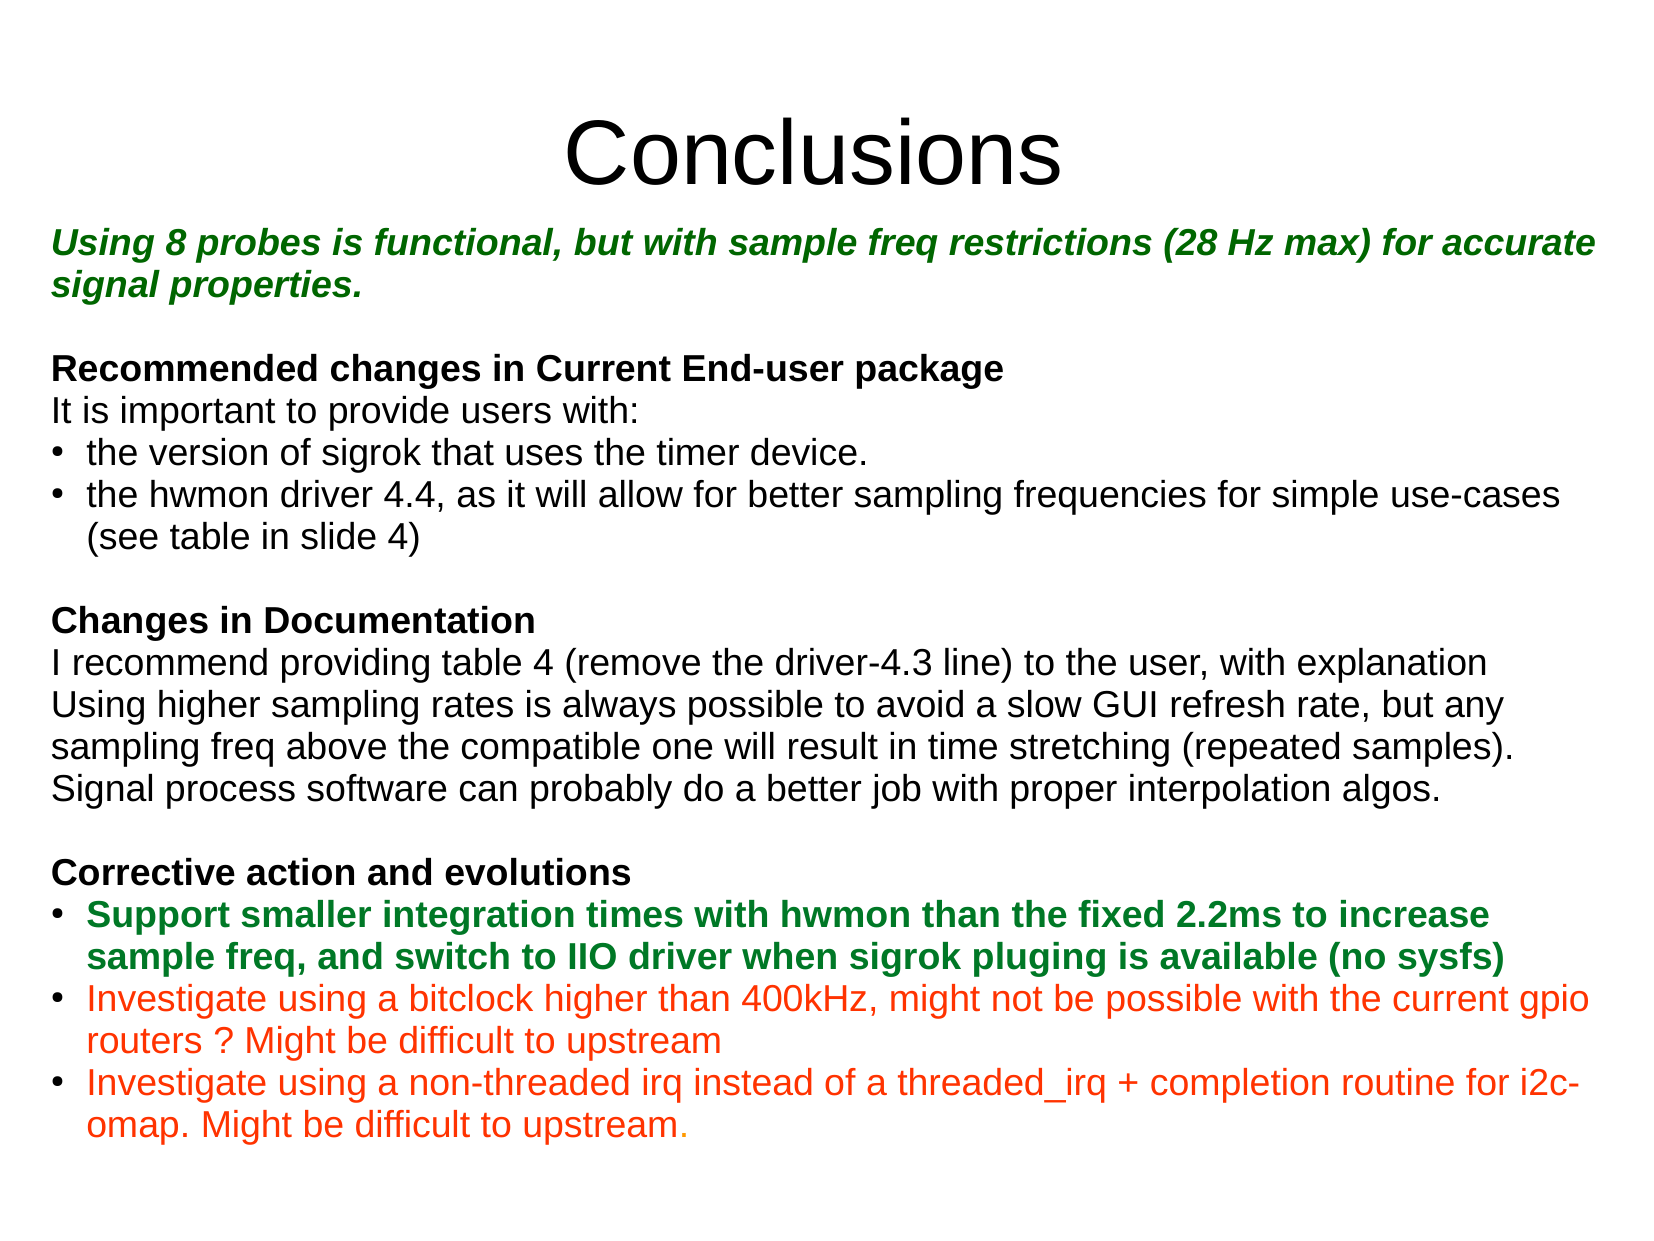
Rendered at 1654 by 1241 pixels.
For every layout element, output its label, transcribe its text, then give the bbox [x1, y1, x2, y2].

text_box Using 8 probes is functional, but with sample freq restrictions (28 Hz max) for accurate signal properties. Recommended changes in Current End-user package It is important to provide users with: the version of sigrok that uses the timer device. the hwmon driver 4.4, as it will allow for better sampling frequencies for simple use-cases (see table in slide 4) Changes in Documentation I recommend providing table 4 (remove the driver-4.3 line) to the user, with explanation Using higher sampling rates is always possible to avoid a slow GUI refresh rate, but any sampling freq above the compatible one will result in time stretching (repeated samples). Signal process software can probably do a better job with proper interpolation algos. Corrective action and evolutions Support smaller integration times with hwmon than the fixed 2.2ms to increase sample freq, and switch to IIO driver when sigrok pluging is available (no sysfs) Investigate using a bitclock higher than 400kHz, might not be possible with the current gpio routers ? Might be difficult to upstream Investigate using a non-threaded irq instead of a threaded_irq + completion routine for i2c-omap. Might be difficult to upstream. [36, 214, 1623, 1195]
title Conclusions [82, 49, 1571, 214]
